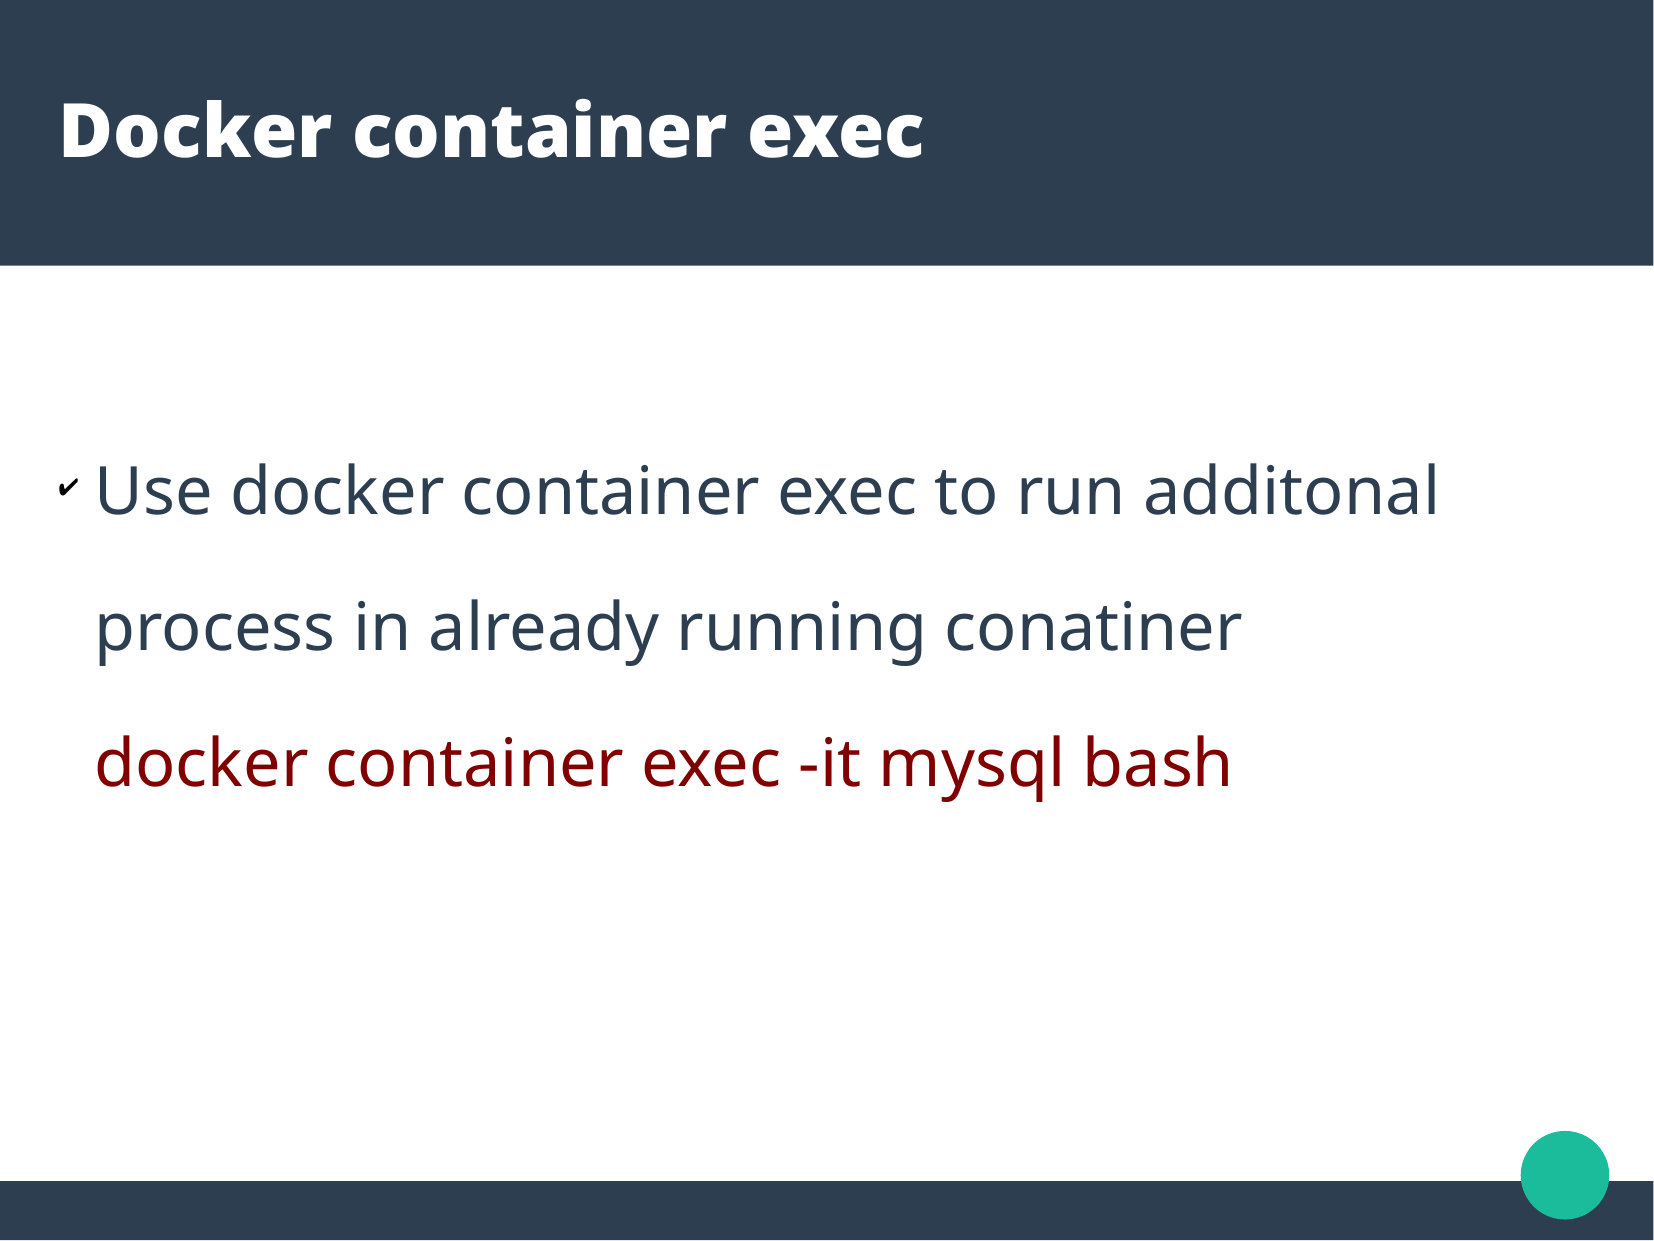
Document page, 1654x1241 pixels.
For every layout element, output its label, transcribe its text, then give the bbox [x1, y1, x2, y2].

title Docker container exec [59, 40, 1595, 216]
subtitle Use docker container exec to run additonal process in already running conatiner docker container exec -it mysql bash [59, 291, 1595, 1186]
